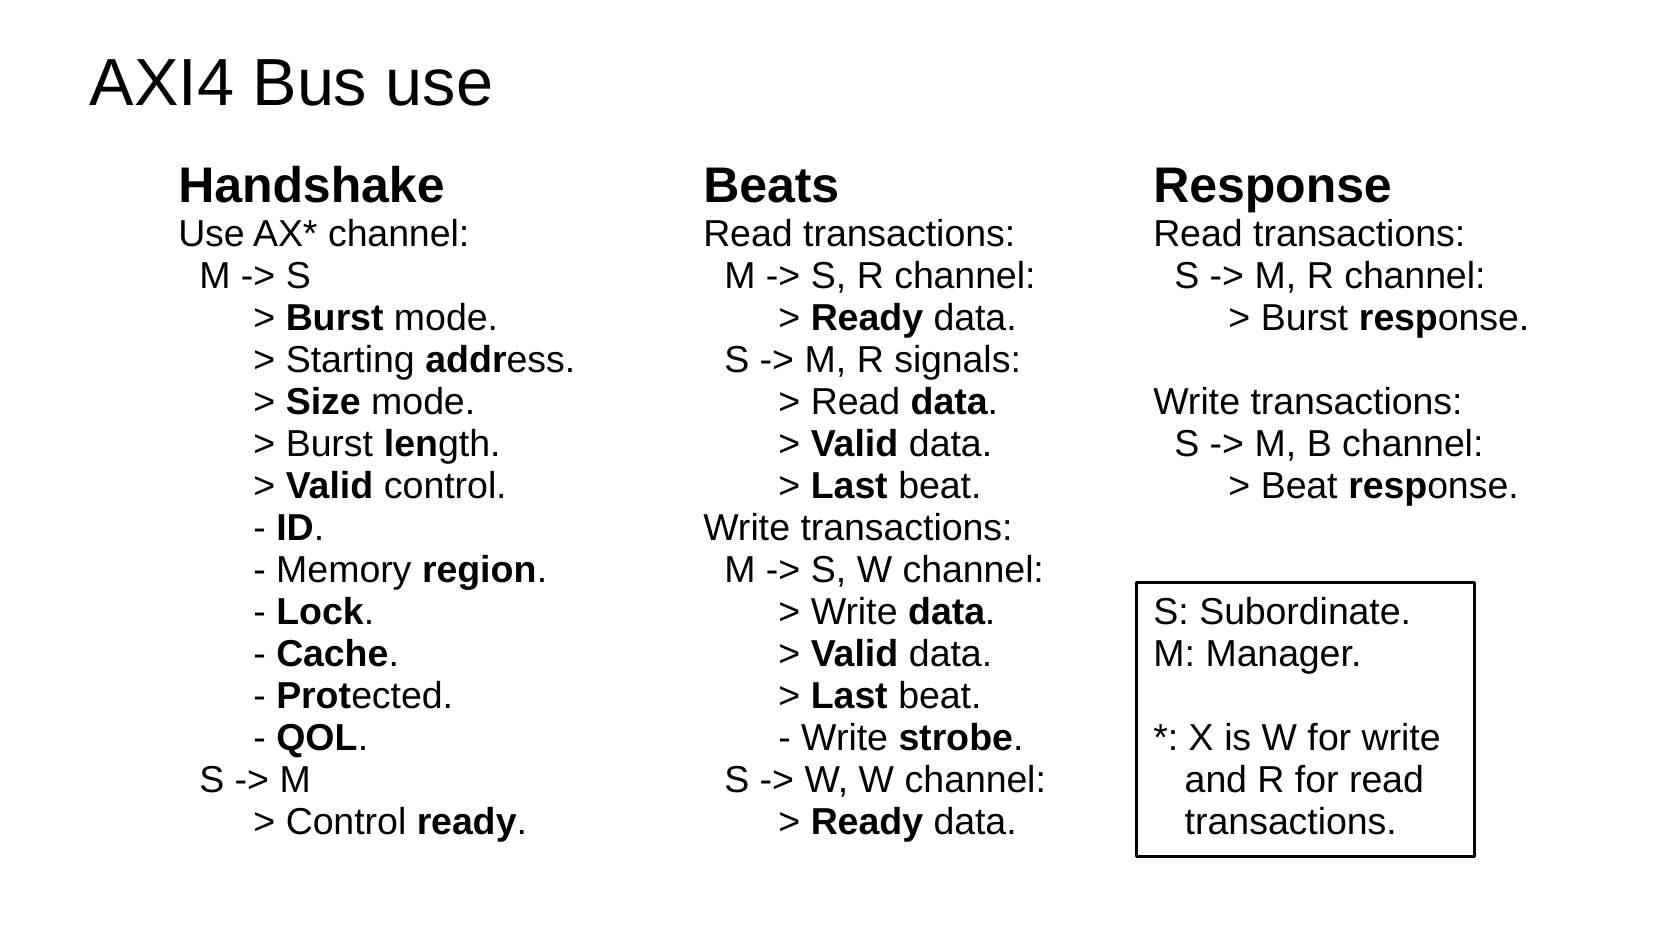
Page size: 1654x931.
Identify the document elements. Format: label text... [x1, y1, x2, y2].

text_box AXI4 Bus use [75, 37, 509, 128]
text_box Handshake Beats Response Use AX* channel: Read transactions: Read transactions: M -> S M -> S, R channel: S -> M, R channel: > Burst mode. > Ready data. > Burst response. > Starting address. S -> M, R signals: > Size mode. > Read data. Write transactions: > Burst length. > Valid data. S -> M, B channel: > Valid control. > Last beat. > Beat response. - ID. Write transactions: - Memory region. M -> S, W channel: - Lock. > Write data. S: Subordinate. - Cache. > Valid data. M: Manager. - Protected. > Last beat. - QOL. - Write strobe. *: X is W for write S -> M S -> W, W channel: and R for read > Control ready. > Ready data. transactions. [163, 149, 1545, 893]
